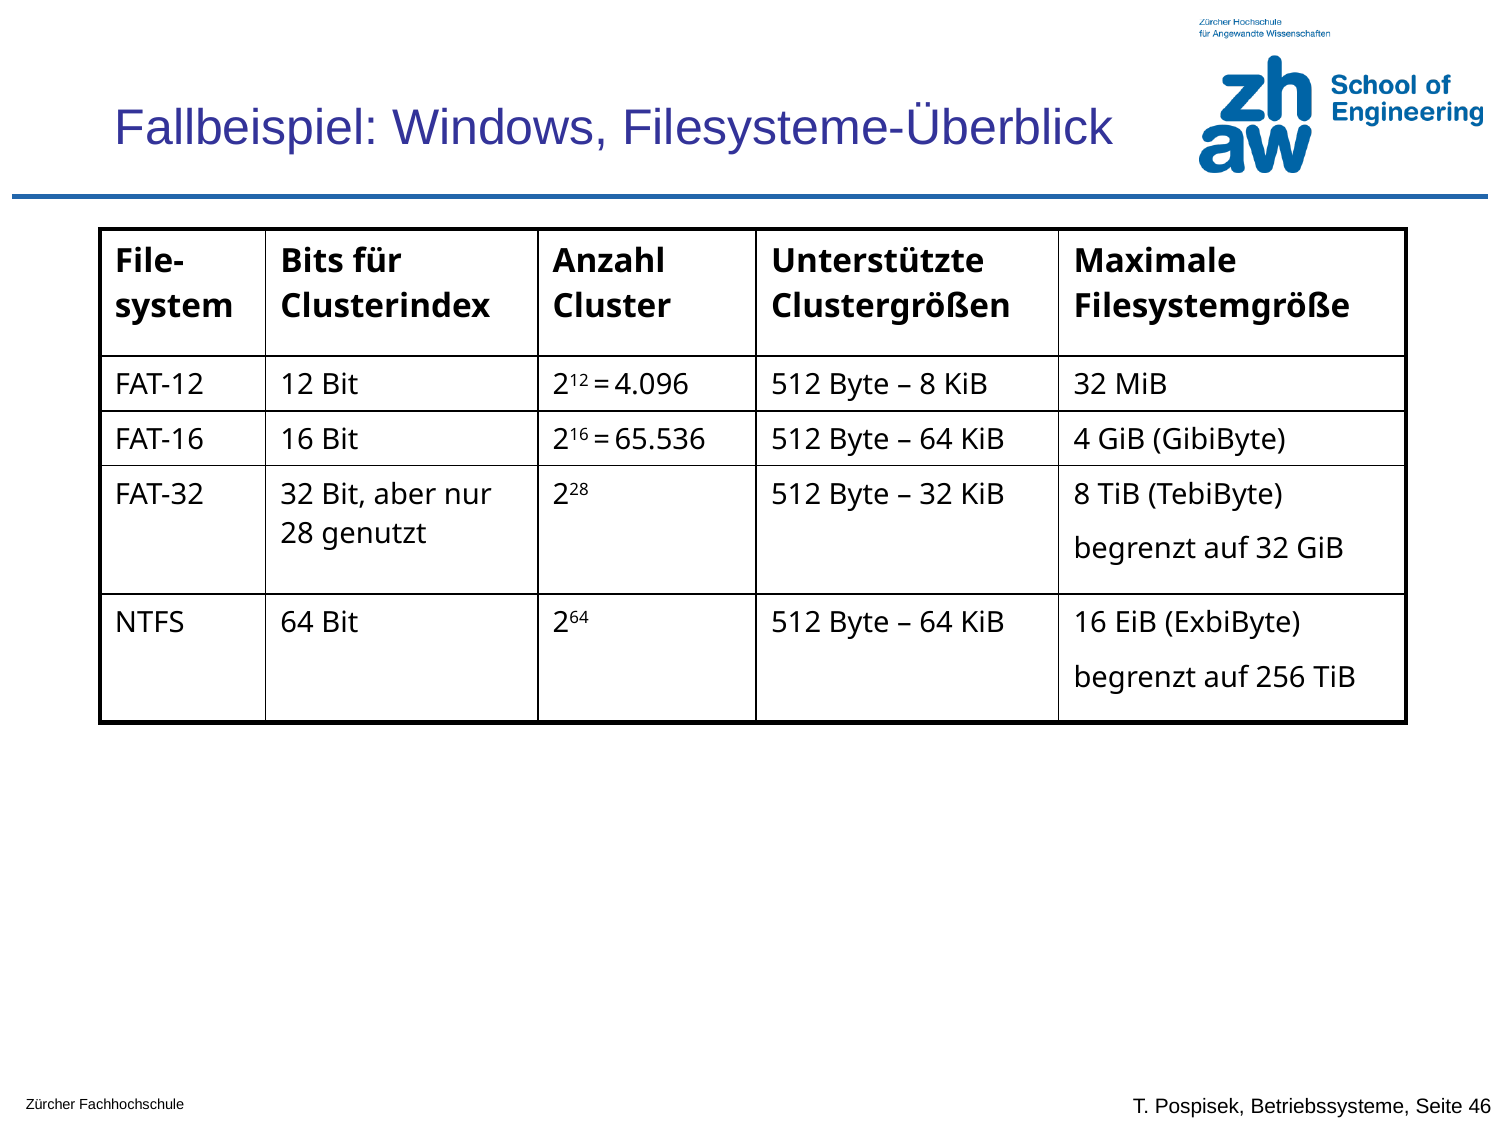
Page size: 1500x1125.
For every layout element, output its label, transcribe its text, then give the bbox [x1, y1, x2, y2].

table_cell NTFS [102, 595, 265, 720]
table_cell 12 Bit [266, 357, 537, 410]
table_cell FAT-12 [102, 357, 265, 410]
table_cell 32 MiB [1059, 357, 1404, 410]
table_cell 16 Bit [266, 412, 537, 465]
table_cell 512 Byte – 8 KiB [757, 357, 1058, 410]
table_cell 512 Byte – 32 KiB [757, 466, 1058, 593]
table_cell 32 Bit, aber nur 28 genutzt [266, 466, 537, 593]
table_cell 212 = 4.096 [539, 357, 755, 410]
picture [1199, 19, 1483, 173]
table_cell 512 Byte – 64 KiB [757, 412, 1058, 465]
table_header File-system [102, 231, 265, 355]
table_cell 264 [539, 595, 755, 720]
title Fallbeispiel: Windows, Filesysteme-Überblick [99, 50, 1379, 163]
table_header Unterstützte Clustergrößen [757, 231, 1058, 355]
table_cell 16 EiB (ExbiByte) begrenzt auf 256 TiB [1059, 595, 1404, 720]
table_cell 216 = 65.536 [539, 412, 755, 465]
table_cell 8 TiB (TebiByte) begrenzt auf 32 GiB [1059, 466, 1404, 593]
table_cell FAT-32 [102, 466, 265, 593]
table_cell 228 [539, 466, 755, 593]
table_header Anzahl Cluster [539, 231, 755, 355]
table_cell FAT-16 [102, 412, 265, 465]
table_cell 4 GiB (GibiByte) [1059, 412, 1404, 465]
table_header Maximale Filesystemgröße [1059, 231, 1404, 355]
table_cell 512 Byte – 64 KiB [757, 595, 1058, 720]
table_cell 64 Bit [266, 595, 537, 720]
table_header Bits für Clusterindex [266, 231, 537, 355]
